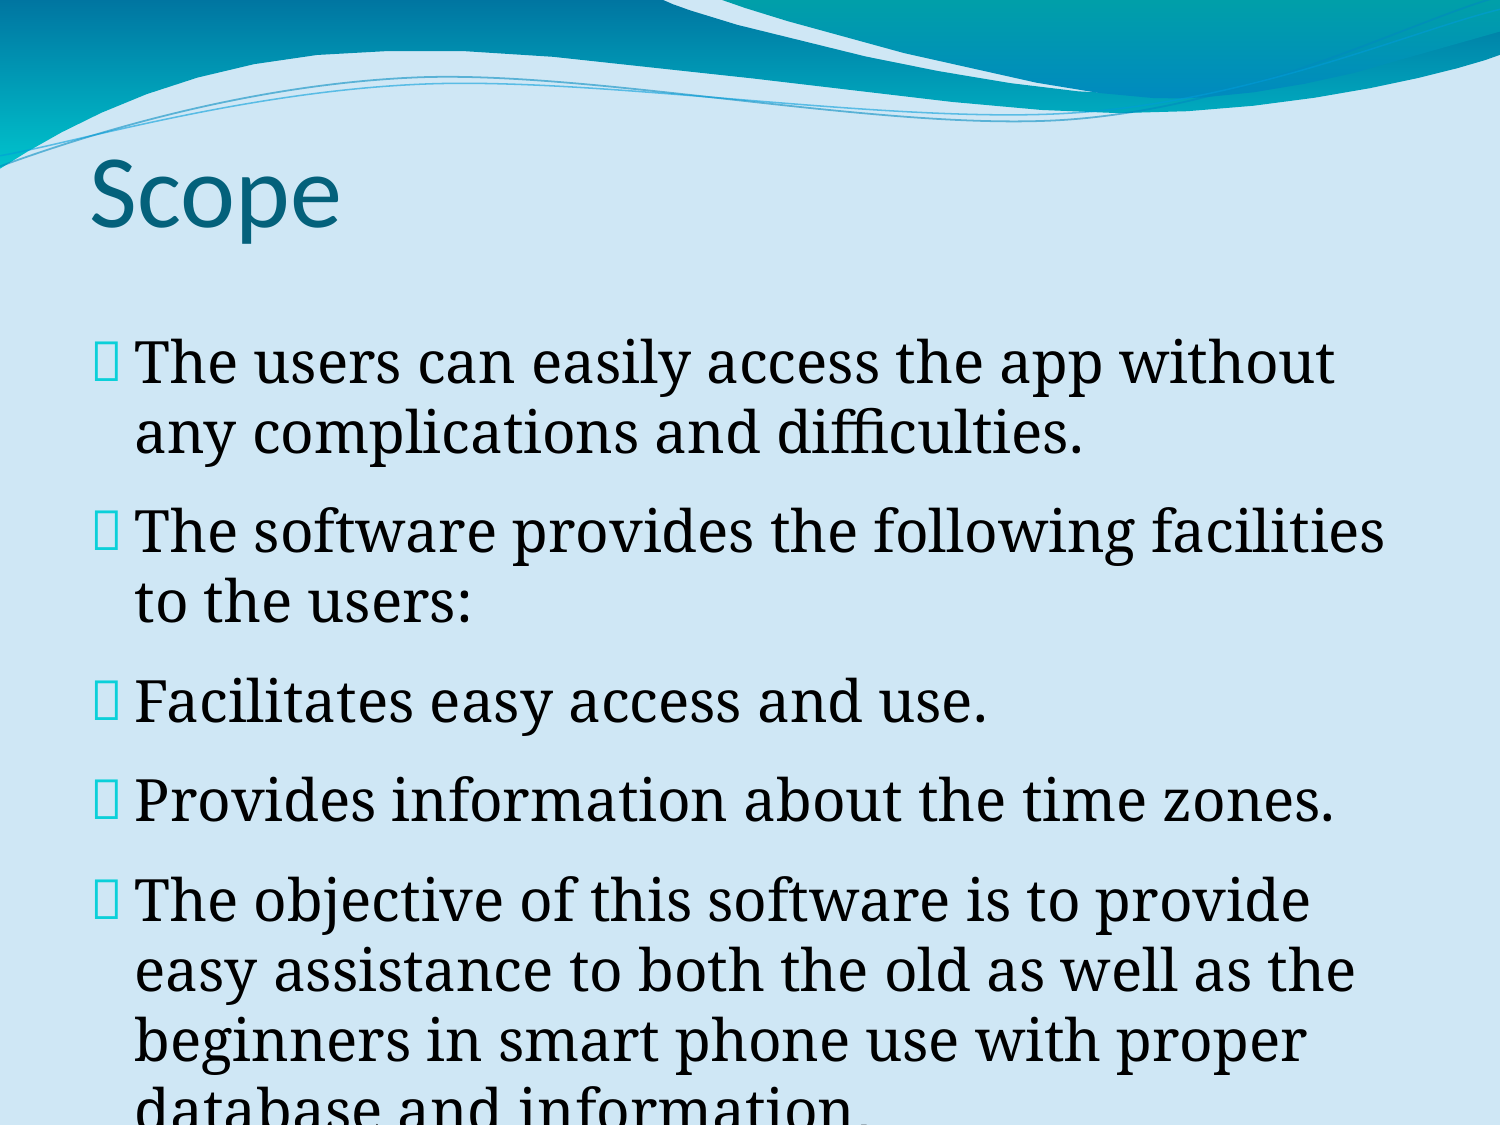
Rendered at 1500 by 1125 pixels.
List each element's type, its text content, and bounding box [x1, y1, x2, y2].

title Scope [75, 115, 1425, 303]
list The users can easily access the app without any complications and difficulties. The software provides the following facilities to the users: Facilitates easy access and use. Provides information about the time zones. The objective of this software is to provide easy assistance to both the old as well as the beginners in smart phone use with proper database and information. [75, 317, 1425, 1038]
